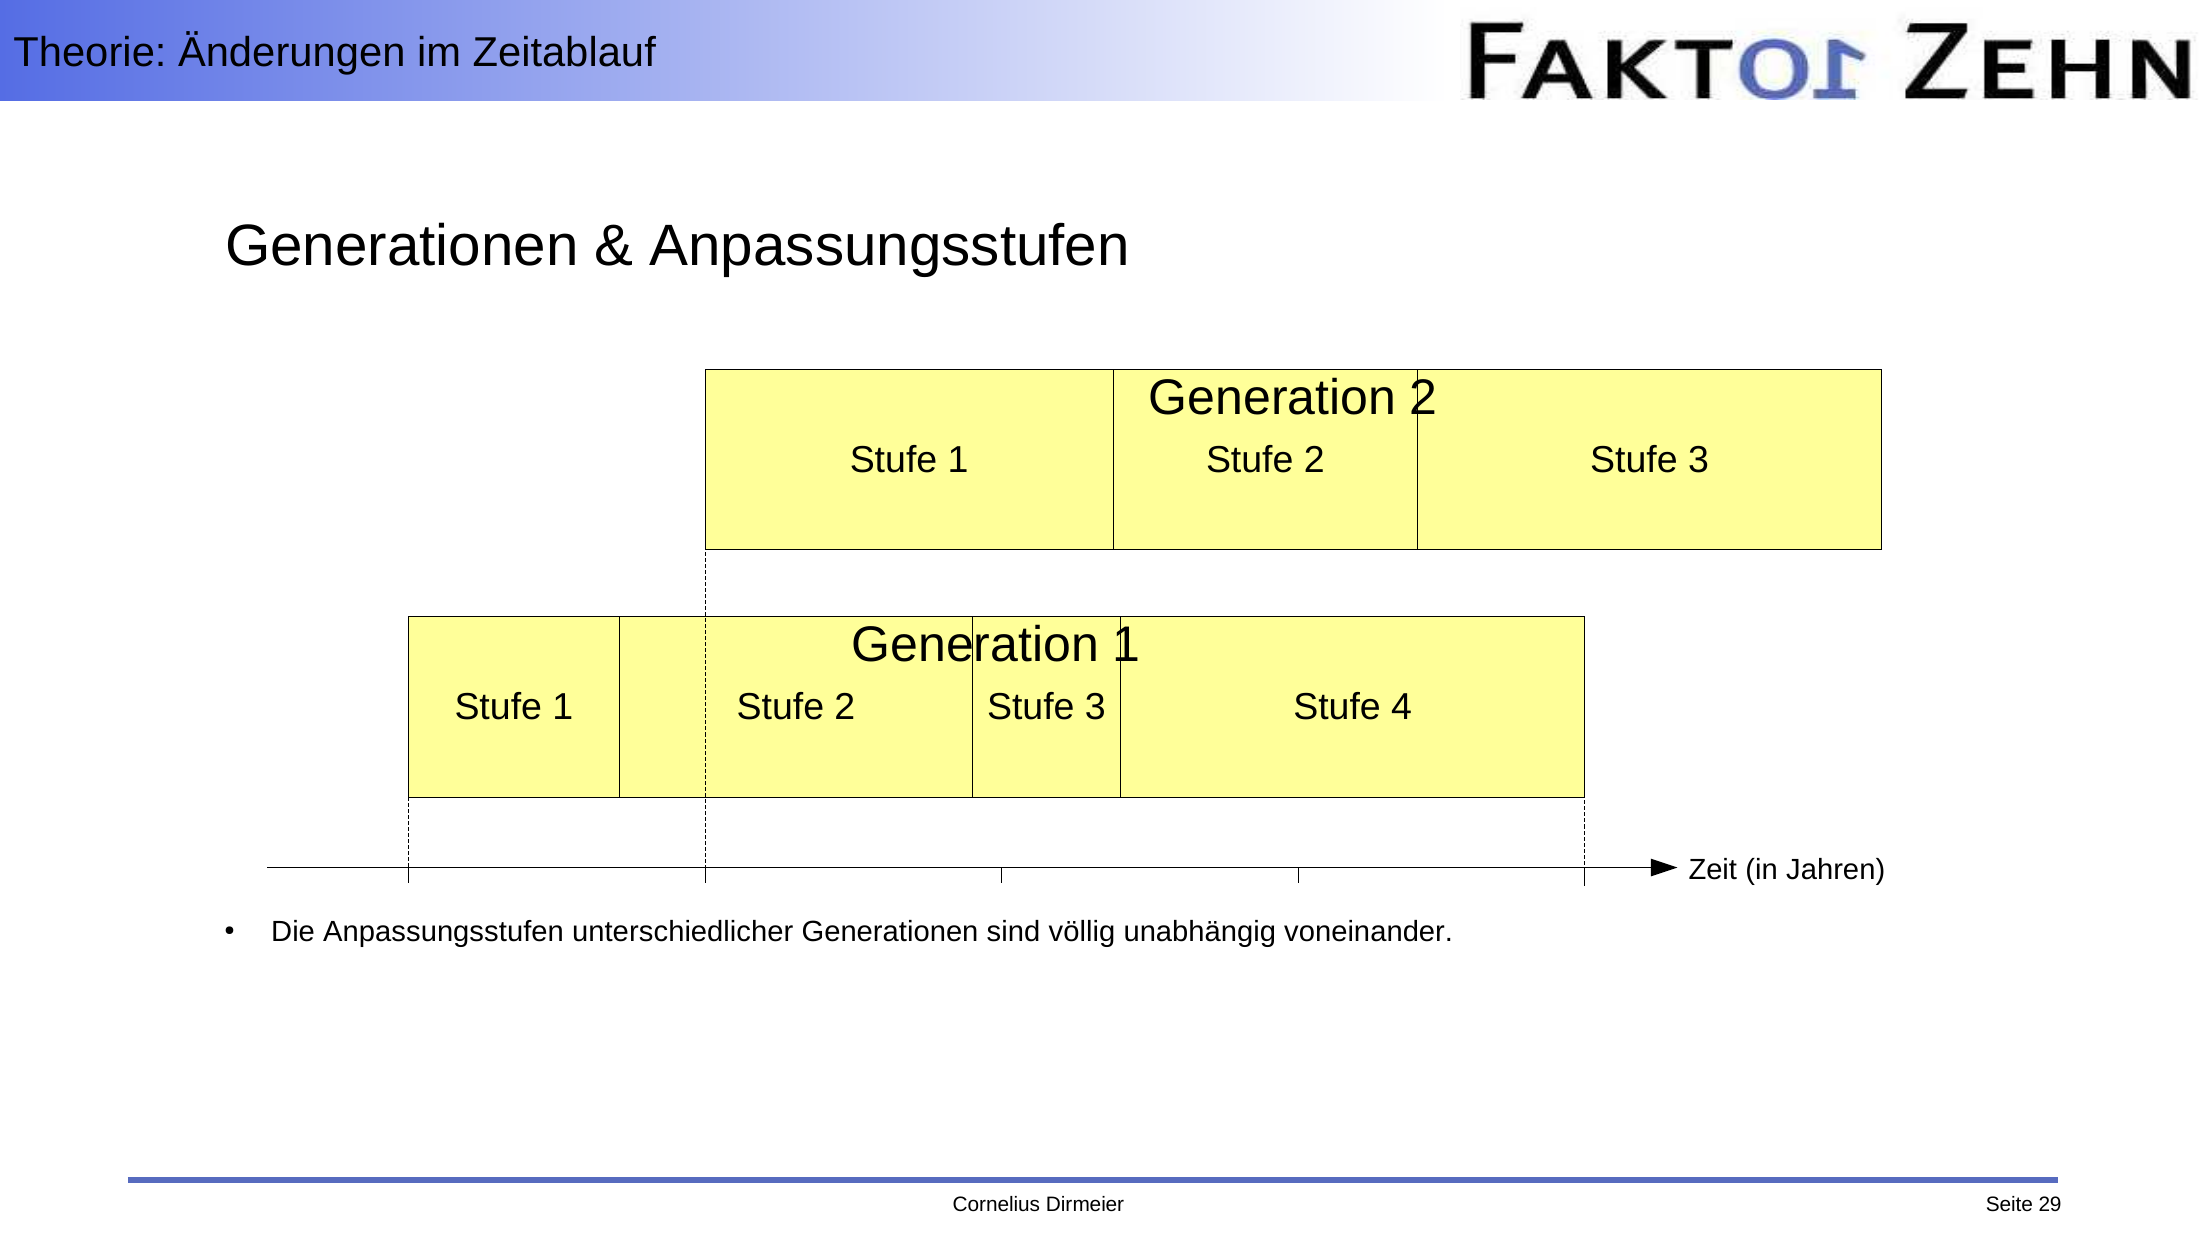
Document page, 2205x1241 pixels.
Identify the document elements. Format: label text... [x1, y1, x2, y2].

title Generationen & Anpassungsstufen [225, 142, 1981, 349]
text_box Generation 1 [408, 616, 1585, 798]
title Theorie: Änderungen im Zeitablauf [13, 0, 1769, 104]
text_box Die Anpassungsstufen unterschiedlicher Generationen sind völlig unabhängig voneinander. [129, 915, 2060, 1093]
picture [1769, 7, 2202, 100]
text_box Zeit (in Jahren) [1688, 852, 1949, 886]
text_box Generation 2 [705, 369, 1882, 550]
